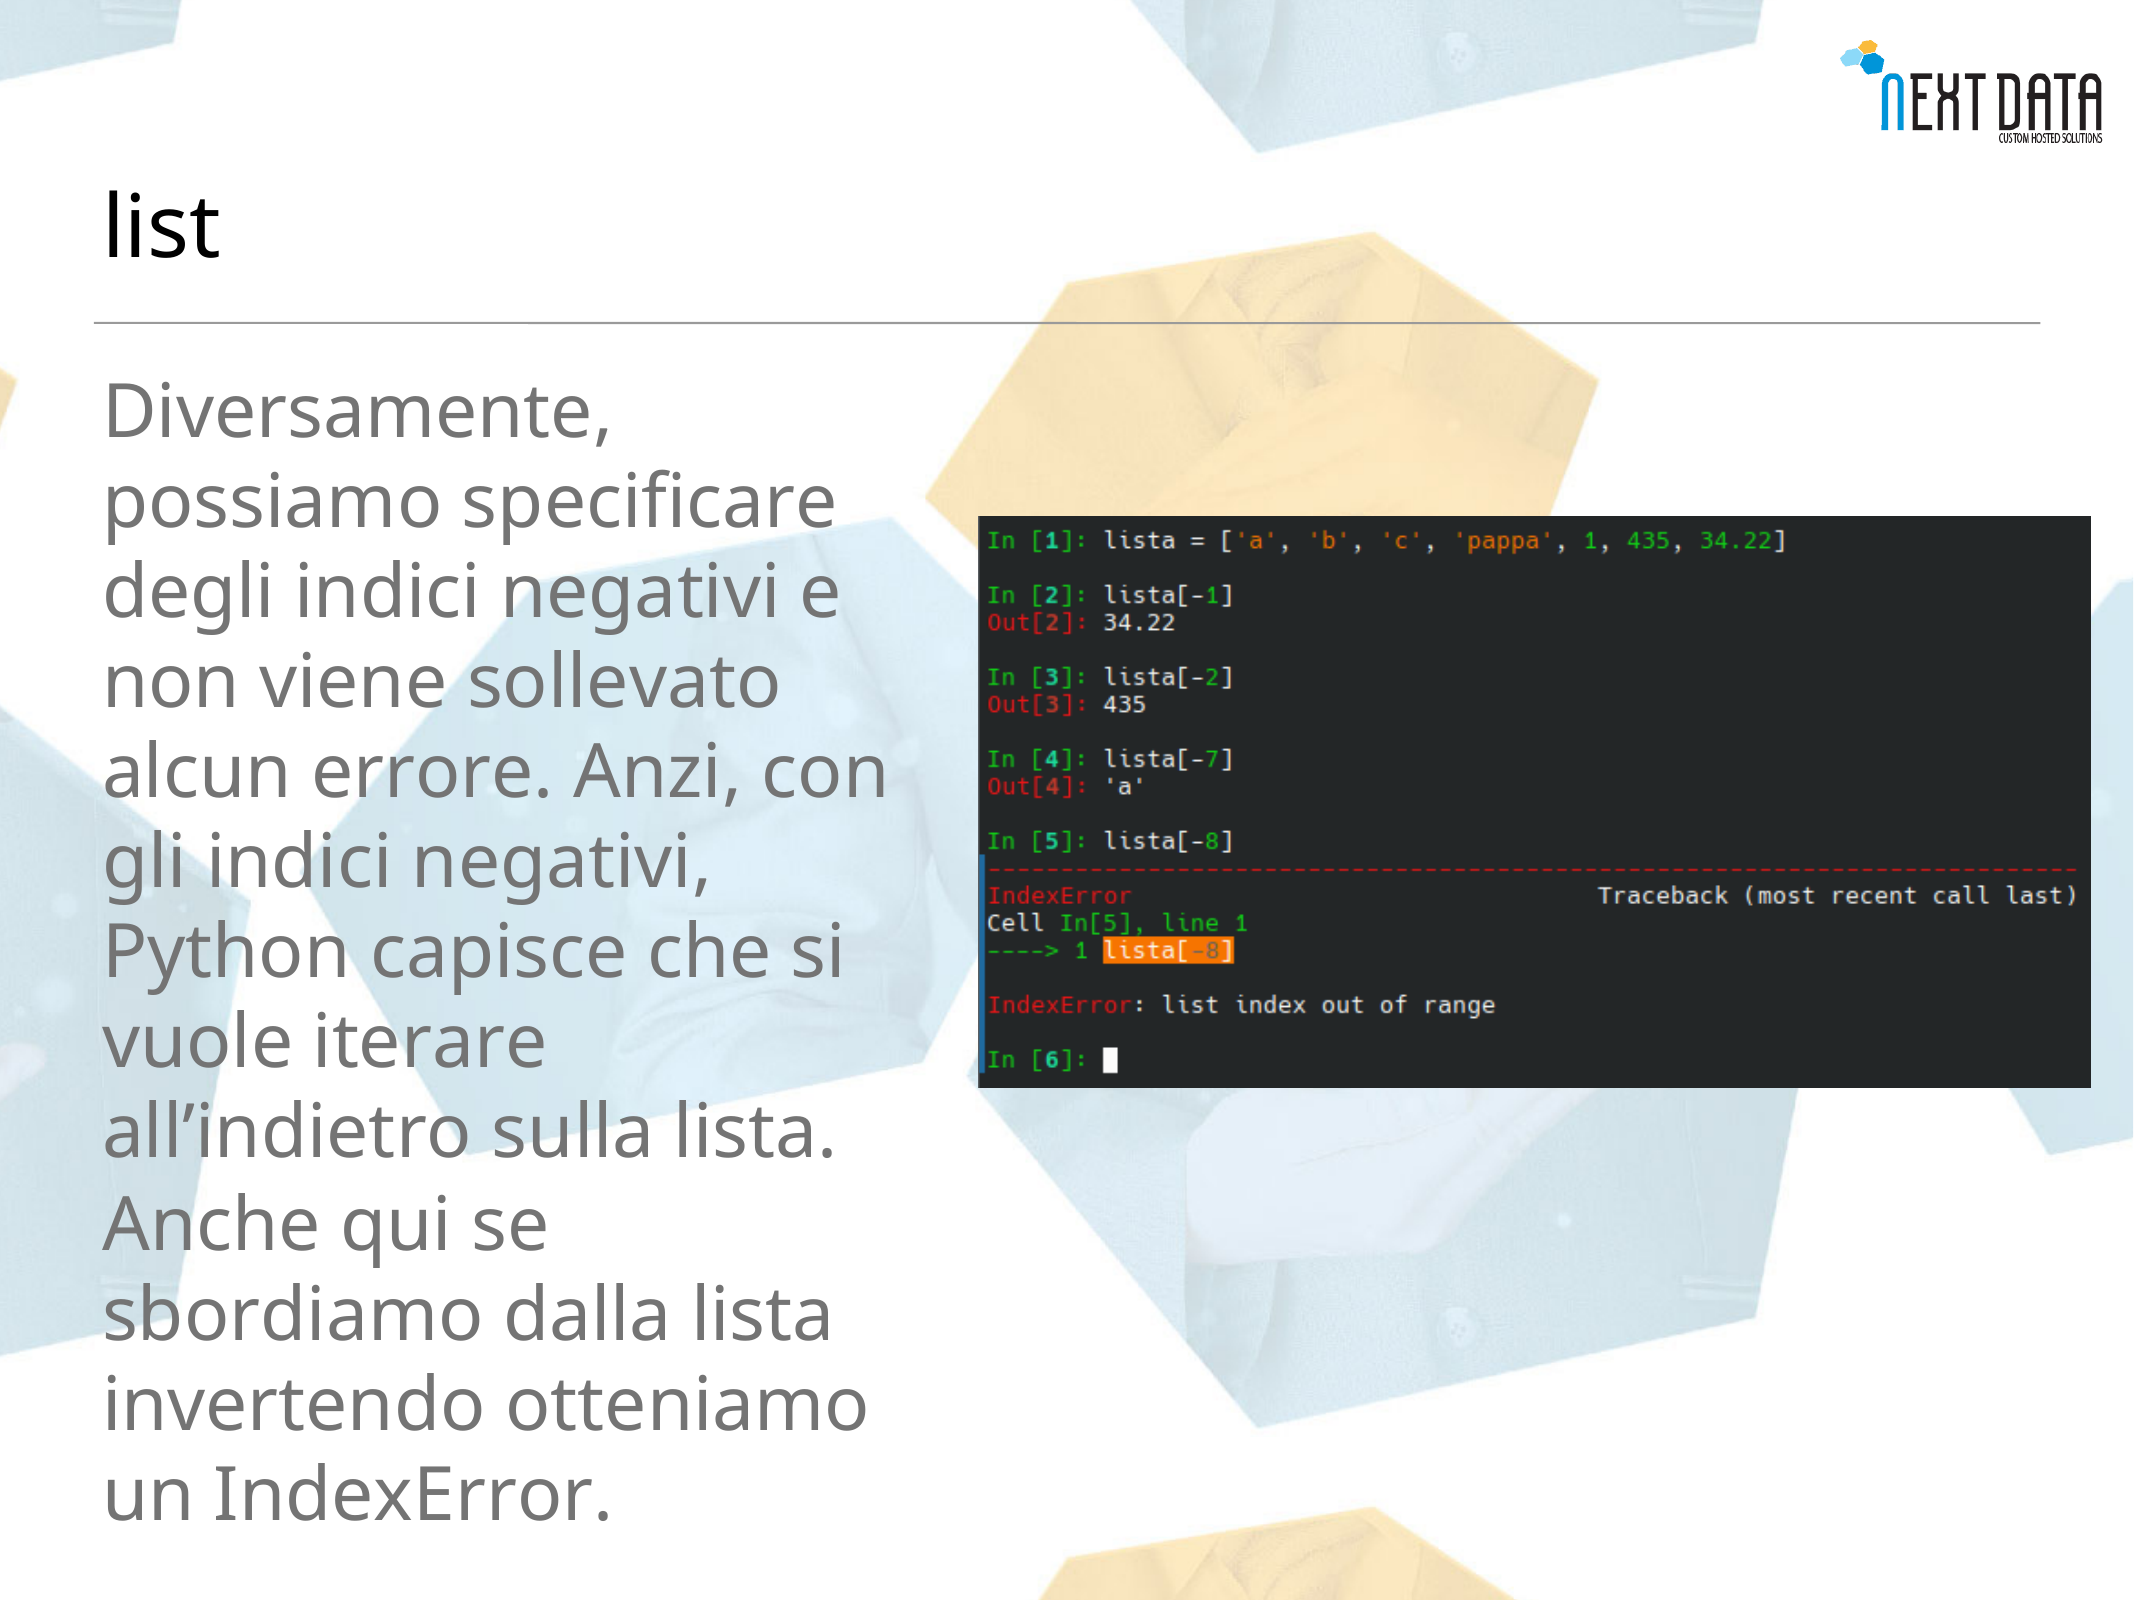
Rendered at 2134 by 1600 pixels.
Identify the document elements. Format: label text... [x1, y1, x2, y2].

text_box list [93, 54, 2040, 284]
picture [0, 0, 2134, 1600]
text_box Diversamente, possiamo specificare degli indici negativi e non viene sollevato alcun errore. Anzi, con gli indici negativi, Python capisce che si vuole iterare all’indietro sulla lista. Anche qui se sbordiamo dalla lista invertendo otteniamo un IndexError. [93, 354, 938, 1449]
